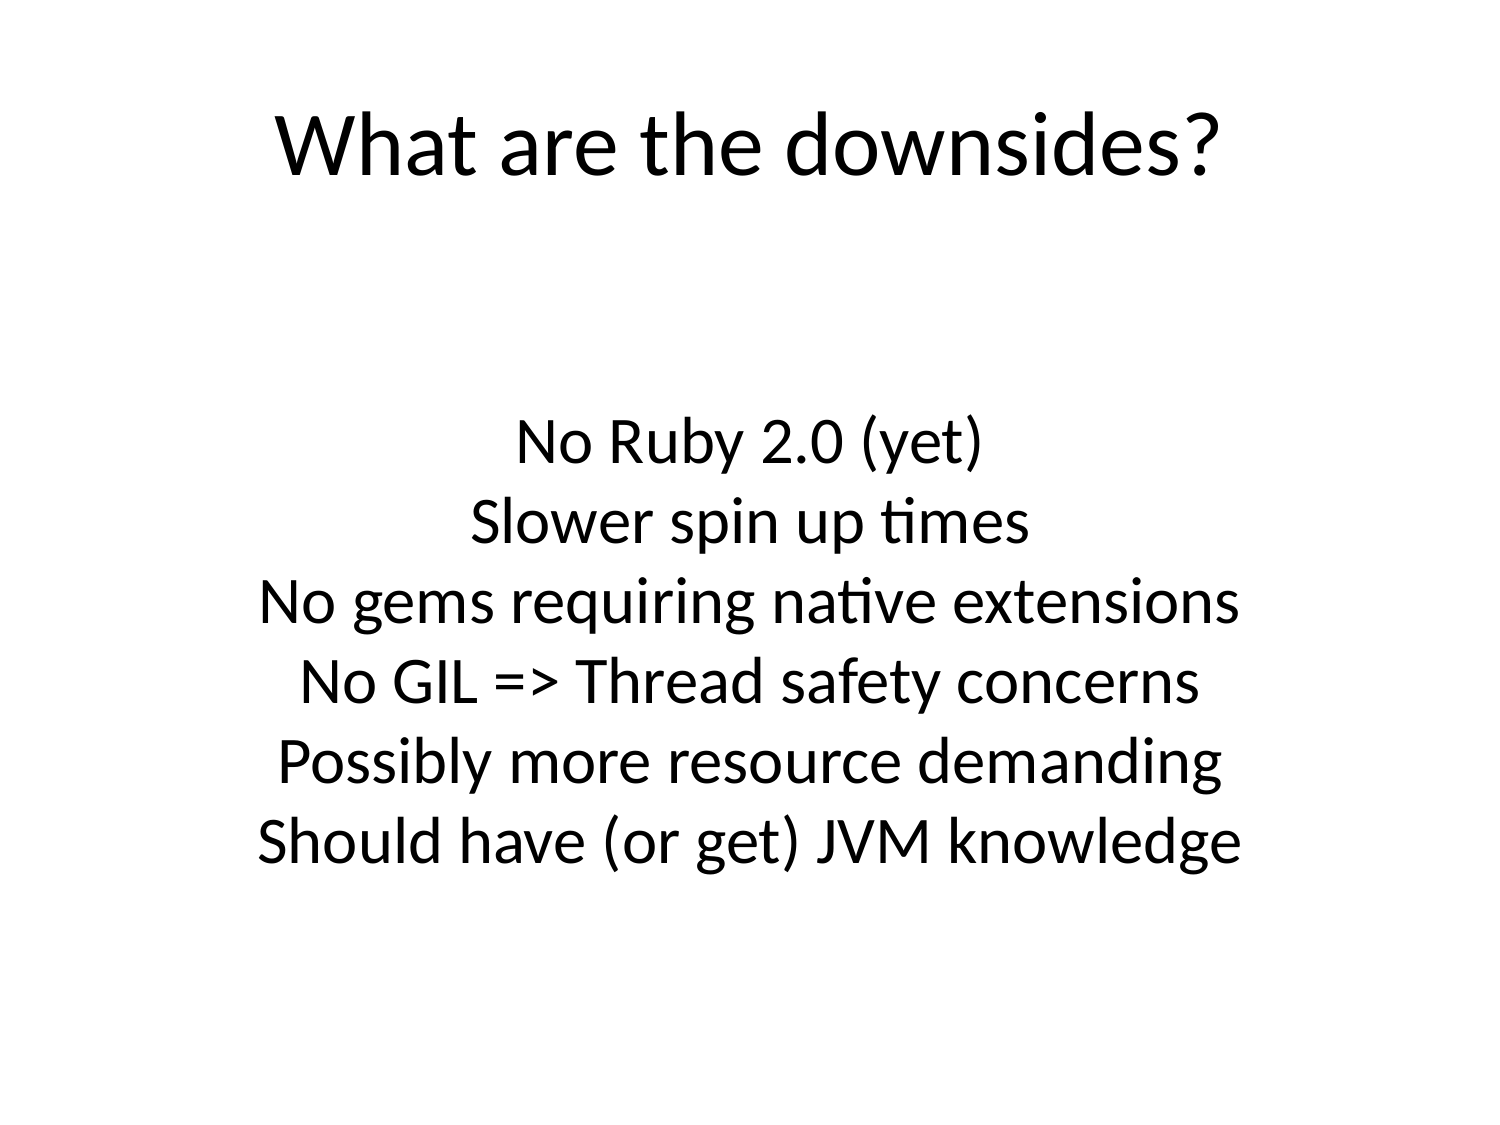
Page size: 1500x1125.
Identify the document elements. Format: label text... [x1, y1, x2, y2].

title What are the downsides? [75, 45, 1425, 233]
text_box No Ruby 2.0 (yet) Slower spin up times No gems requiring native extensions No GIL => Thread safety concerns Possibly more resource demanding Should have (or get) JVM knowledge [242, 389, 1259, 884]
